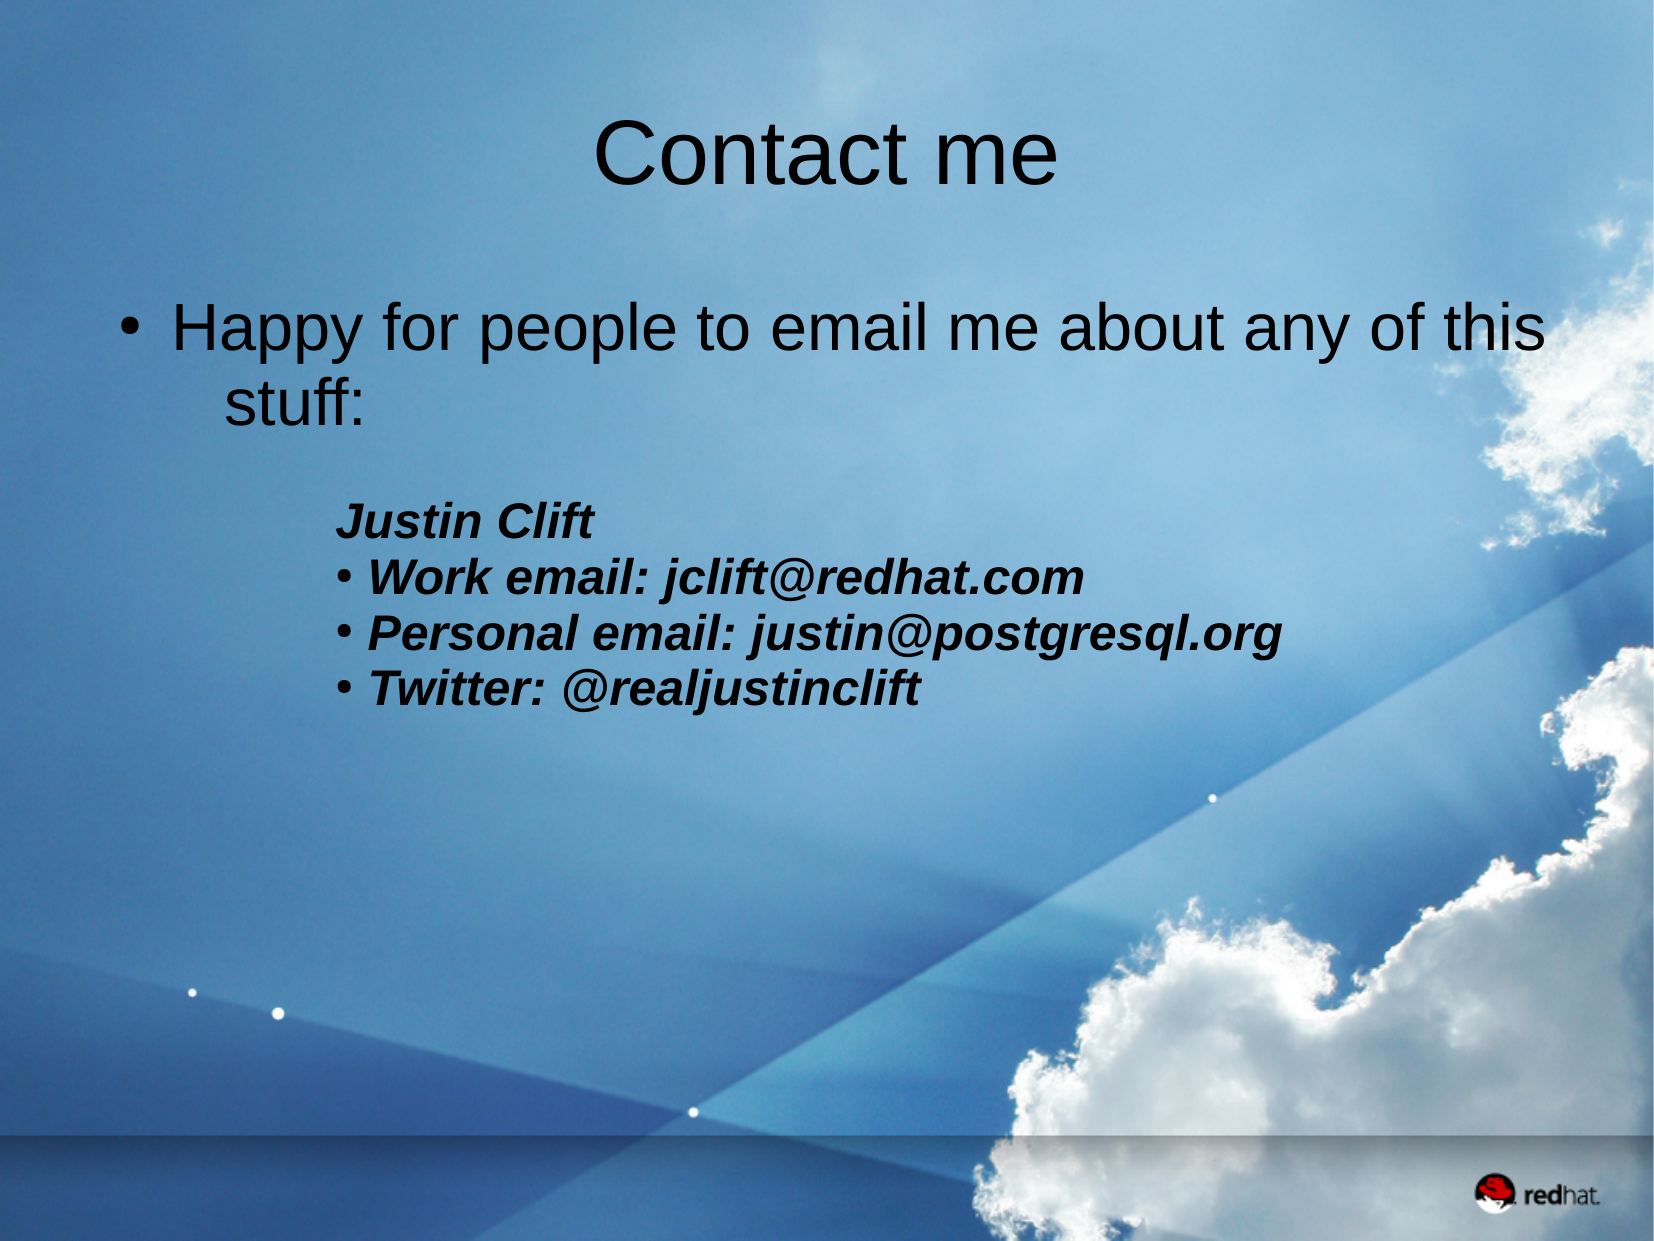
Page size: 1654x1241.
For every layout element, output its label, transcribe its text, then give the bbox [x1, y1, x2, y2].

list Happy for people to email me about any of this stuff: [82, 290, 1571, 450]
title Contact me [82, 49, 1571, 257]
text_box Justin Clift Work email: jclift@redhat.com Personal email: justin@postgresql.org Twitter: @realjustinclift [300, 493, 1313, 756]
picture [0, 0, 1654, 1241]
